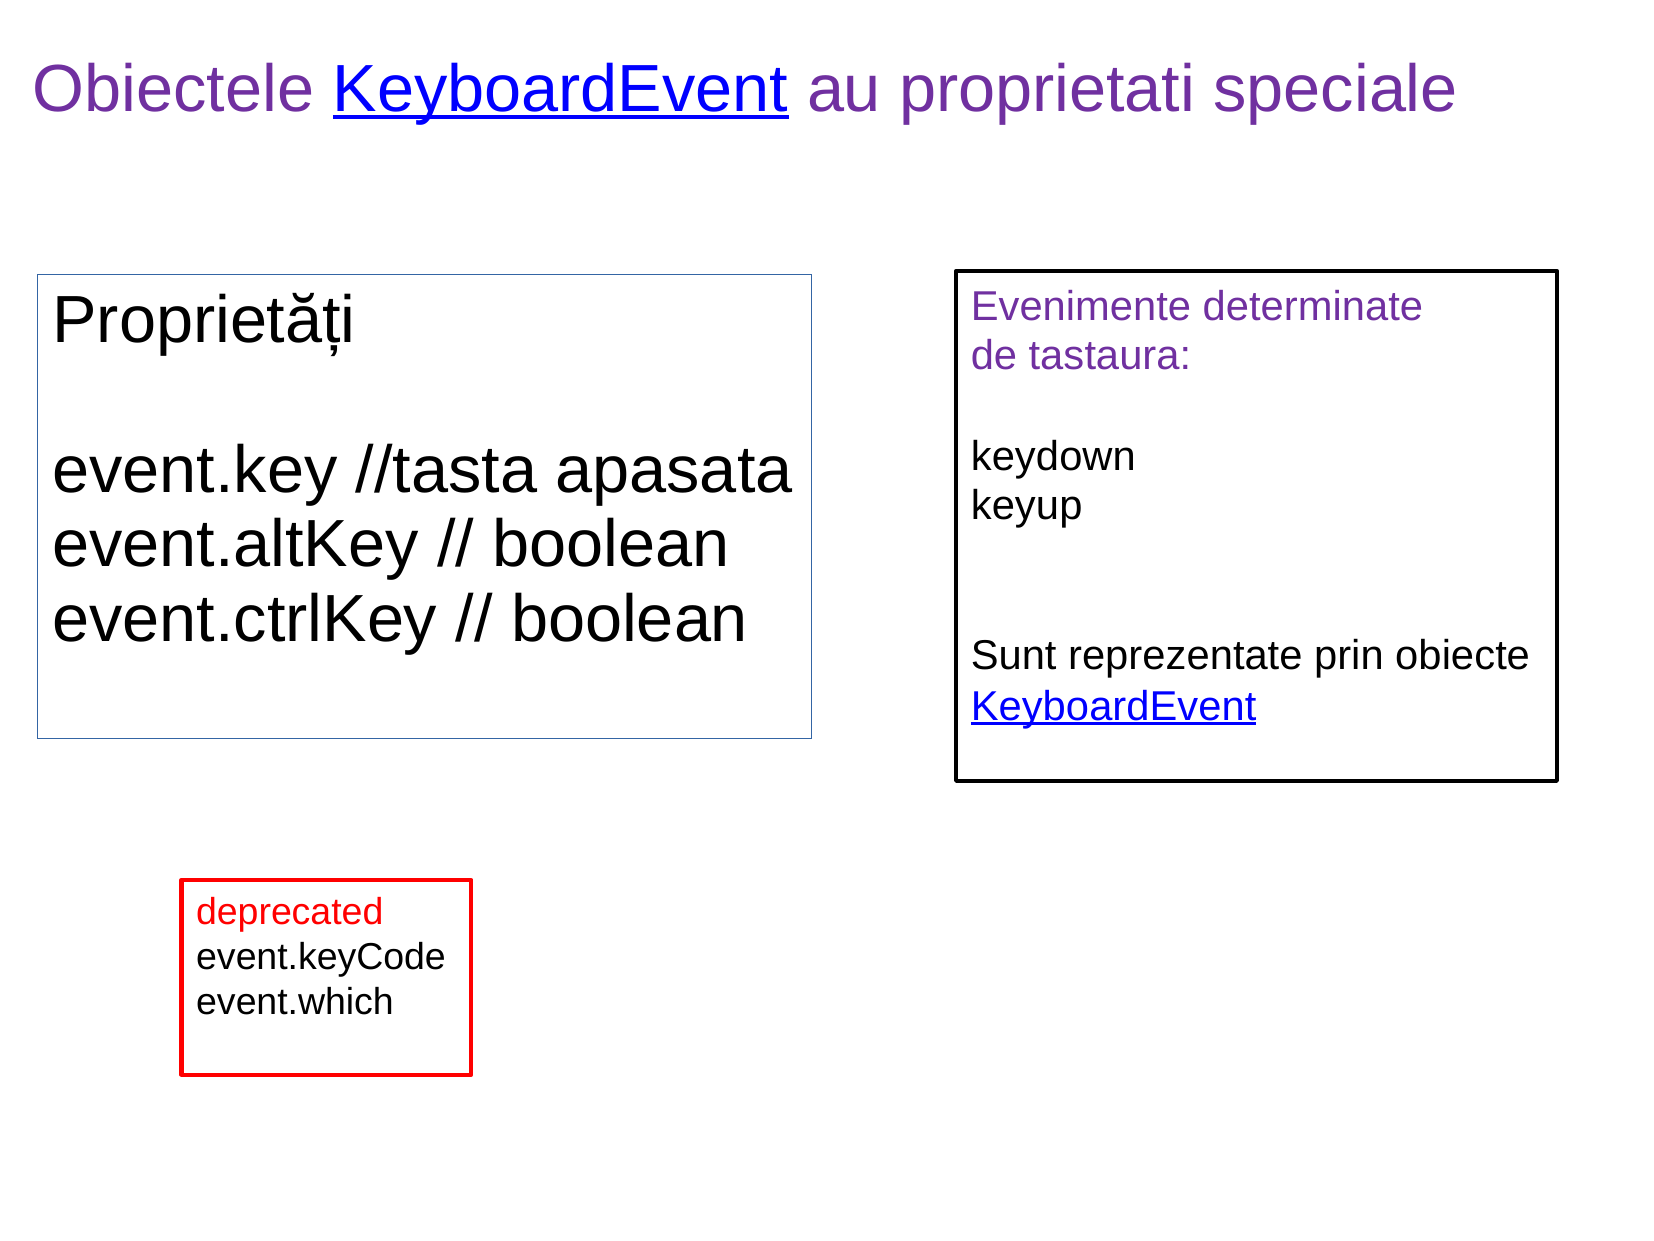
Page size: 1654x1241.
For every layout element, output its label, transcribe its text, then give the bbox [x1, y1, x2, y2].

text_box Proprietăți event.key //tasta apasata event.altKey // boolean event.ctrlKey // boolean [37, 274, 812, 739]
text_box deprecated event.keyCode event.which [181, 879, 472, 1075]
text_box Obiectele KeyboardEvent au proprietati speciale [18, 37, 1654, 292]
text_box Evenimente determinate de tastaura: keydown keyup Sunt reprezentate prin obiecte KeyboardEvent [956, 270, 1557, 781]
